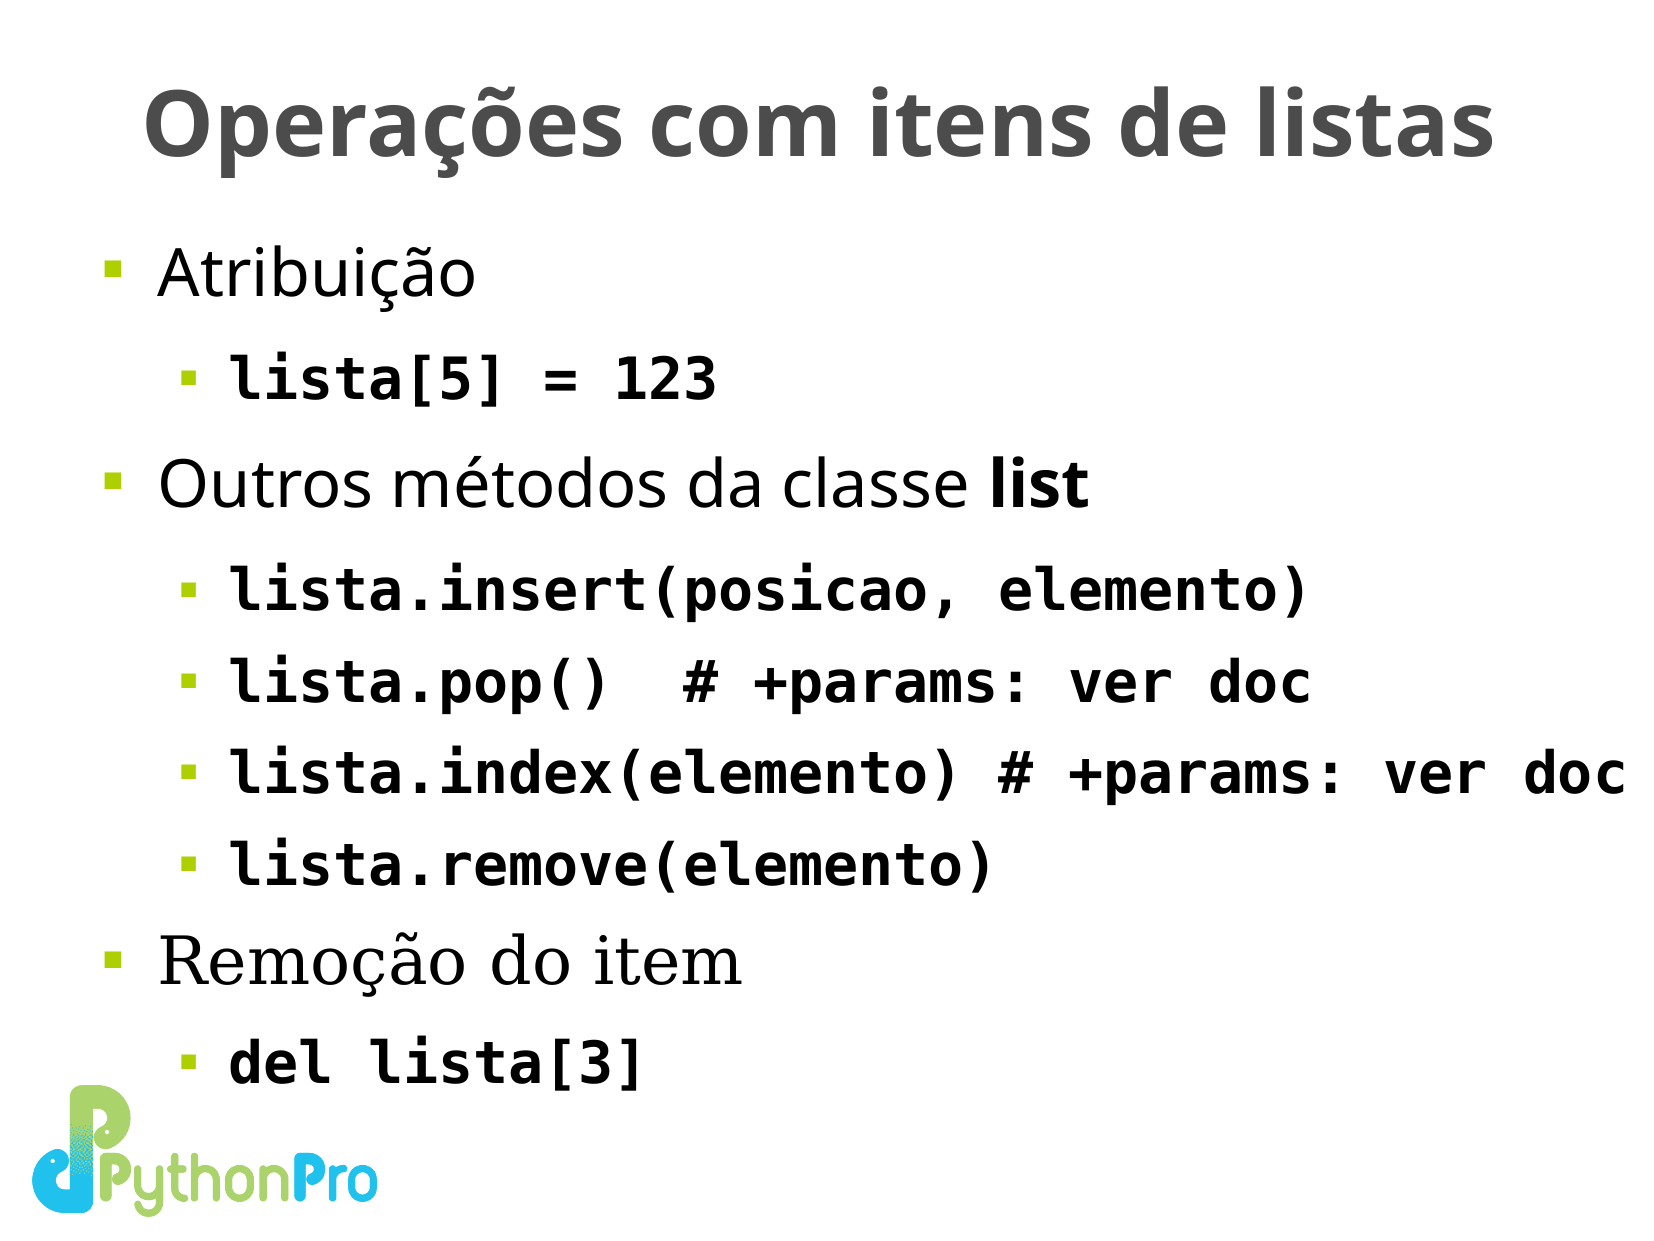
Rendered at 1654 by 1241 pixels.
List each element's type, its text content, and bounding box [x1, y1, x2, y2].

picture [32, 1085, 377, 1217]
title Operações com itens de listas [75, 17, 1564, 226]
list Atribuição lista[5] = 123 Outros métodos da classe list lista.insert(posicao, elemento) lista.pop() # +params: ver doc lista.index(elemento) # +params: ver doc lista.remove(elemento) Remoção do item del lista[3] [86, 225, 1651, 1163]
